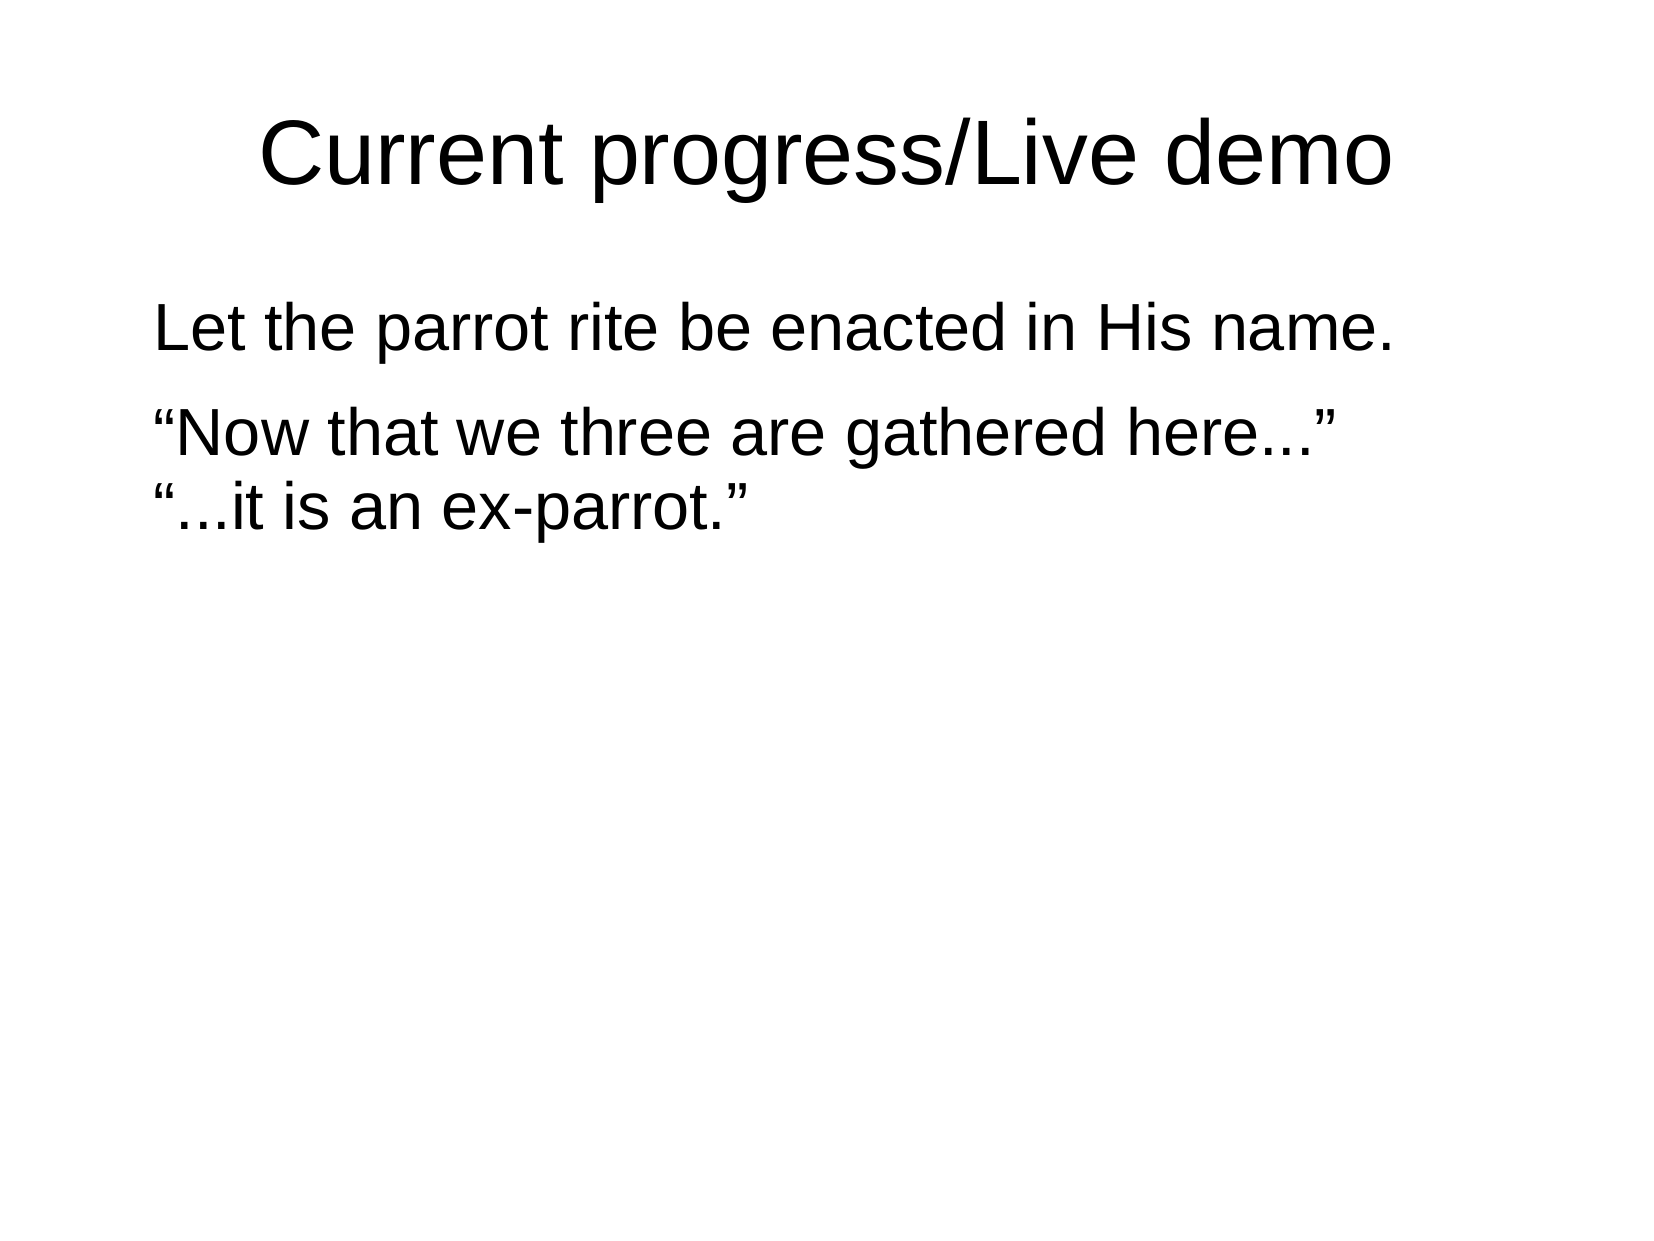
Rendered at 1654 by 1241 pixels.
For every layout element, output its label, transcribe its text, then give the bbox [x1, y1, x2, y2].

title Current progress/Live demo [82, 49, 1571, 257]
list Let the parrot rite be enacted in His name. “Now that we three are gathered here...” “...it is an ex-parrot.” [82, 290, 1571, 1010]
